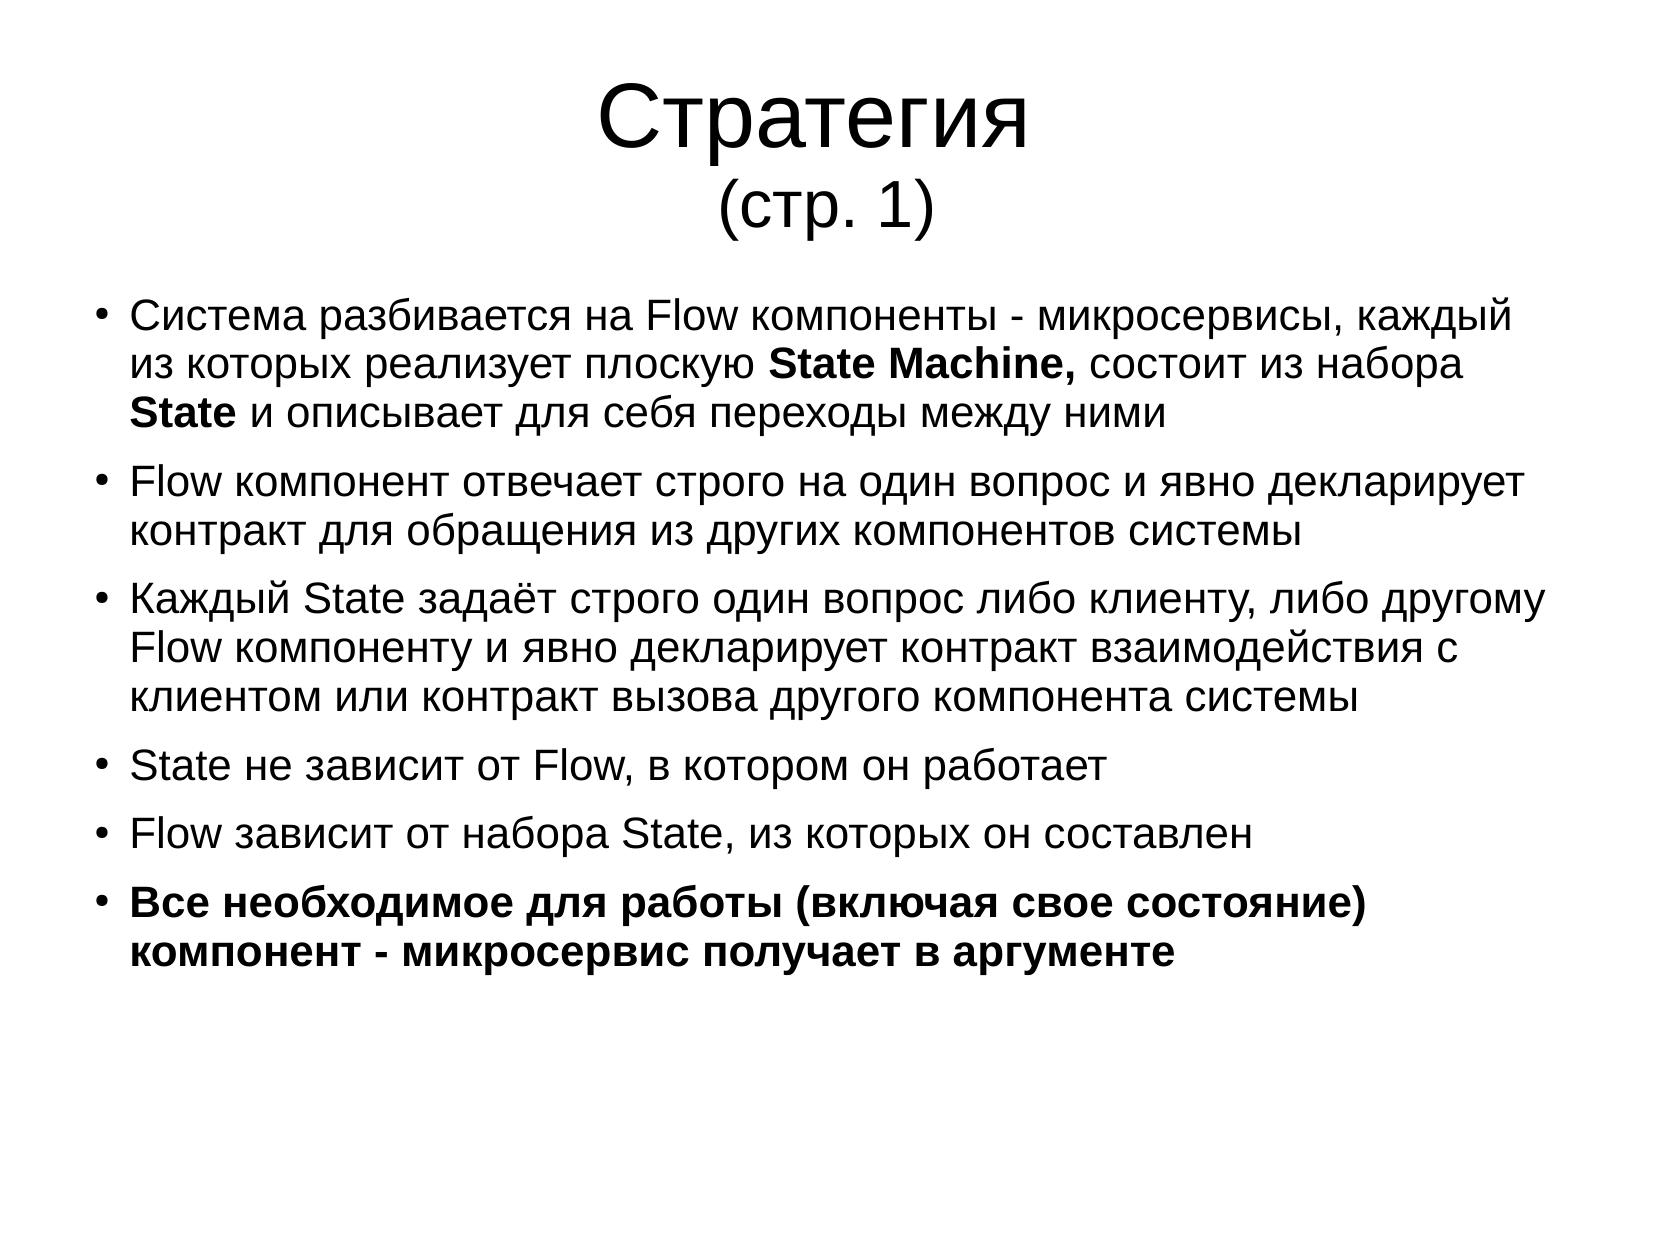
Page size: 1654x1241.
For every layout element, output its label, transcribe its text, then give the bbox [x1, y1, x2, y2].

title Стратегия (стр. 1) [82, 49, 1571, 257]
list Система разбивается на Flow компоненты - микросервисы, каждый из которых реализует плоскую State Machine, состоит из набора State и описывает для себя переходы между ними Flow компонент отвечает строго на один вопрос и явно декларирует контракт для обращения из других компонентов системы Каждый State задаёт строго один вопрос либо клиенту, либо другому Flow компоненту и явно декларирует контракт взаимодействия с клиентом или контракт вызова другого компонента системы State не зависит от Flow, в котором он работает Flow зависит от набора State, из которых он составлен Все необходимое для работы (включая свое состояние) компонент - микросервис получает в аргументе [82, 290, 1571, 1010]
